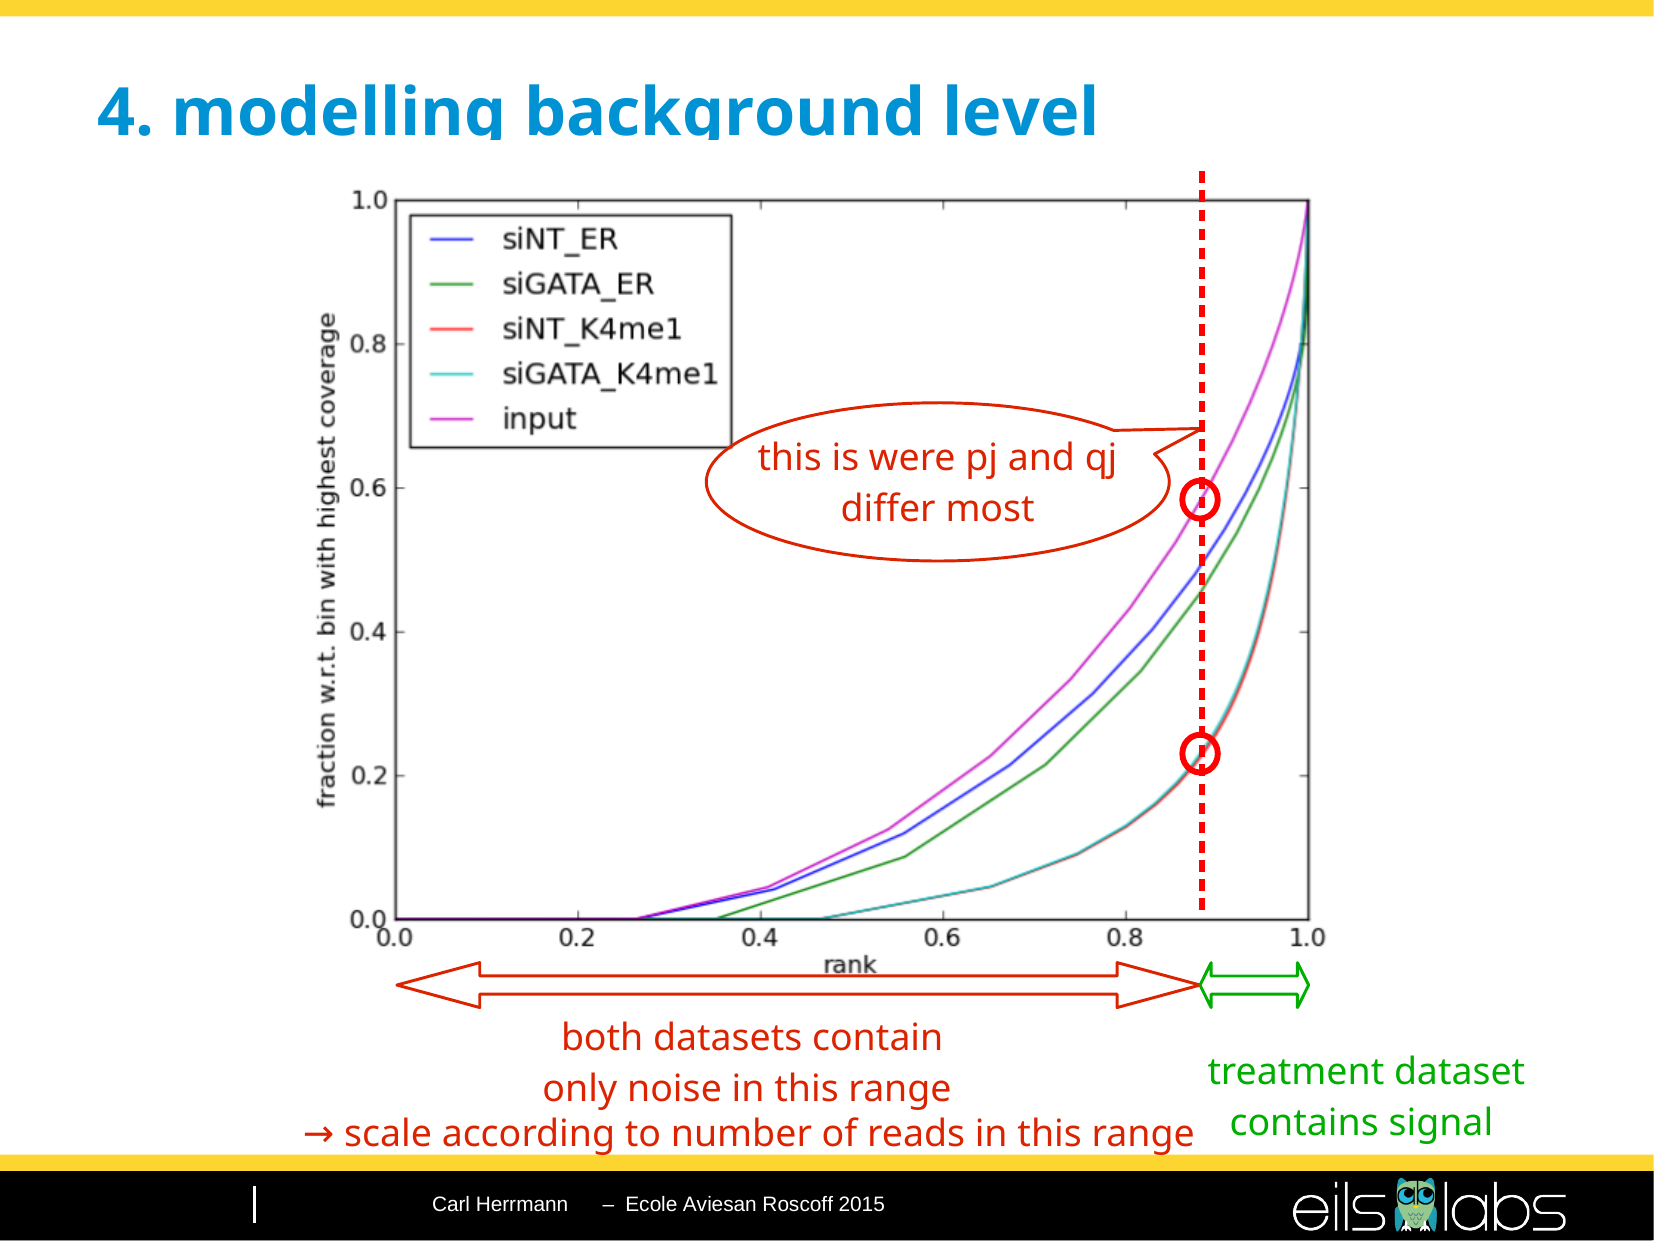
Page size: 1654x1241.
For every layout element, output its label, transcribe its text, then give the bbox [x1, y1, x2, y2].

text_box treatment dataset contains signal [1122, 1037, 1612, 1155]
picture [1292, 1177, 1566, 1232]
text_box both datasets contain only noise in this range [507, 1002, 997, 1099]
picture [1203, 972, 1306, 987]
picture [276, 140, 1349, 987]
title 4. modelling background level [82, 61, 1571, 168]
text_box → scale according to number of reads in this range [288, 1099, 1201, 1166]
text_box this is were pj and qj differ most [706, 402, 1199, 562]
picture [407, 965, 1190, 987]
